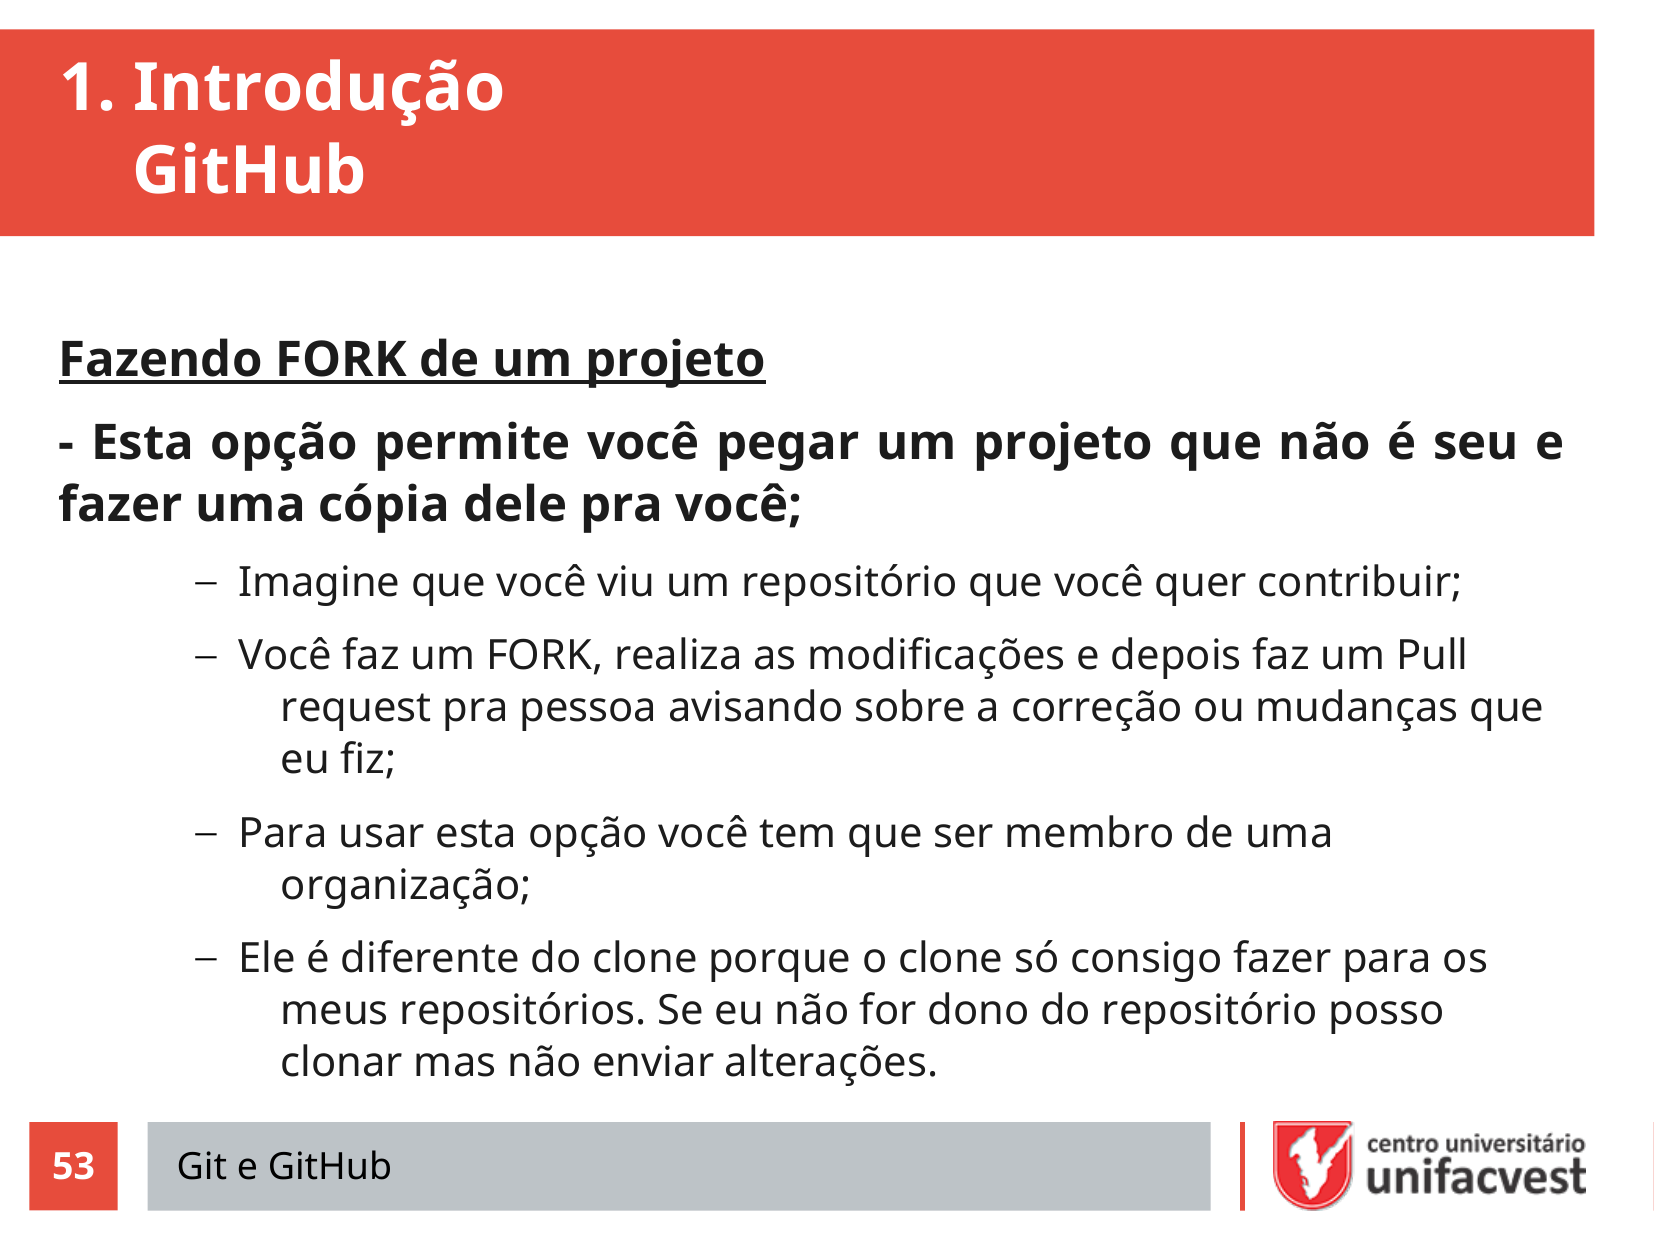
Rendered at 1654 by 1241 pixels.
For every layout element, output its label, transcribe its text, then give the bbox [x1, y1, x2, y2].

title 1. Introdução GitHub [59, 59, 1595, 207]
text_box Git e GitHub [161, 1132, 1212, 1196]
text_box [1245, 1120, 1654, 1212]
list Fazendo FORK de um projeto - Esta opção permite você pegar um projeto que não é seu e fazer uma cópia dele pra você; Imagine que você viu um repositório que você quer contribuir; Você faz um FORK, realiza as modificações e depois faz um Pull request pra pessoa avisando sobre a correção ou mudanças que eu fiz; Para usar esta opção você tem que ser membro de uma organização; Ele é diferente do clone porque o clone só consigo fazer para os meus repositórios. Se eu não for dono do repositório posso clonar mas não enviar alterações. [59, 324, 1566, 1093]
picture [1273, 1121, 1586, 1211]
